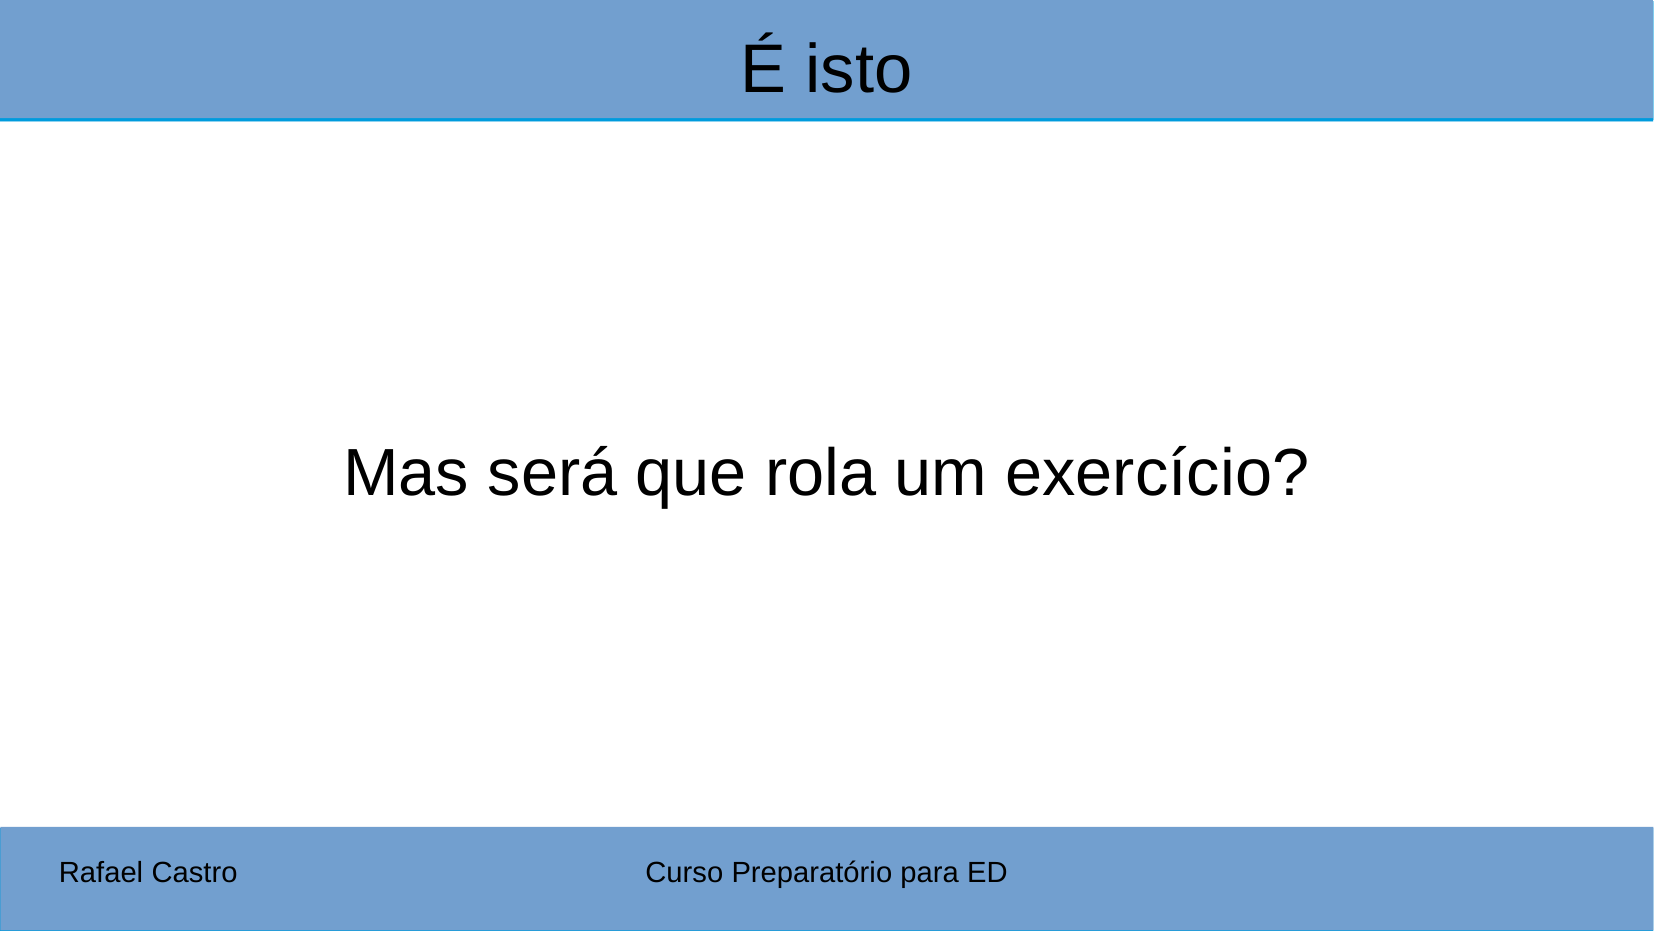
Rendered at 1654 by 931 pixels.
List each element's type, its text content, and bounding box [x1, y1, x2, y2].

title É isto [59, 29, 1595, 108]
subtitle Mas será que rola um exercício? [59, 177, 1595, 768]
